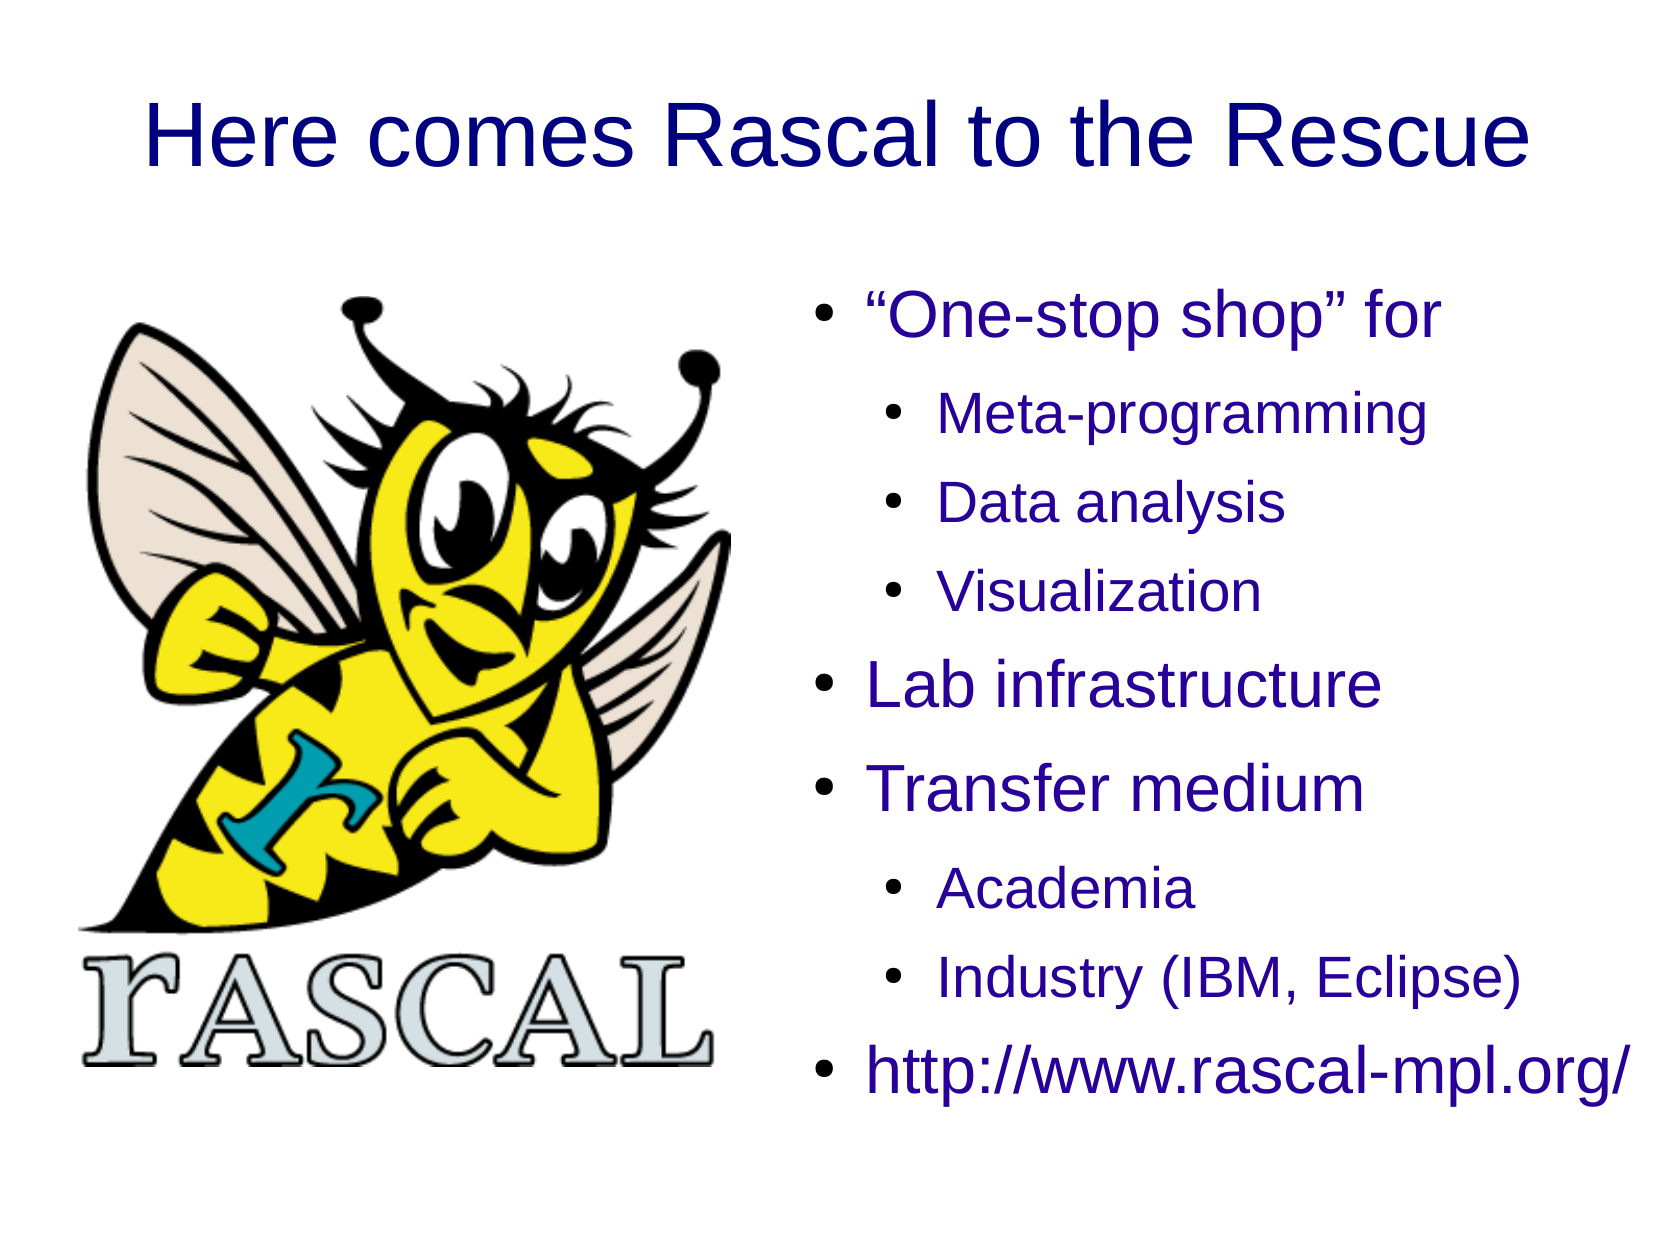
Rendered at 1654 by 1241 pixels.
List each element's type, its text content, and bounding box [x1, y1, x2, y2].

picture [78, 296, 731, 1067]
title Here comes Rascal to the Rescue [94, 31, 1583, 239]
list “One-stop shop” for Meta-programming Data analysis Visualization Lab infrastructure Transfer medium Academia Industry (IBM, Eclipse) http://www.rascal-mpl.org/ [794, 276, 1654, 1081]
